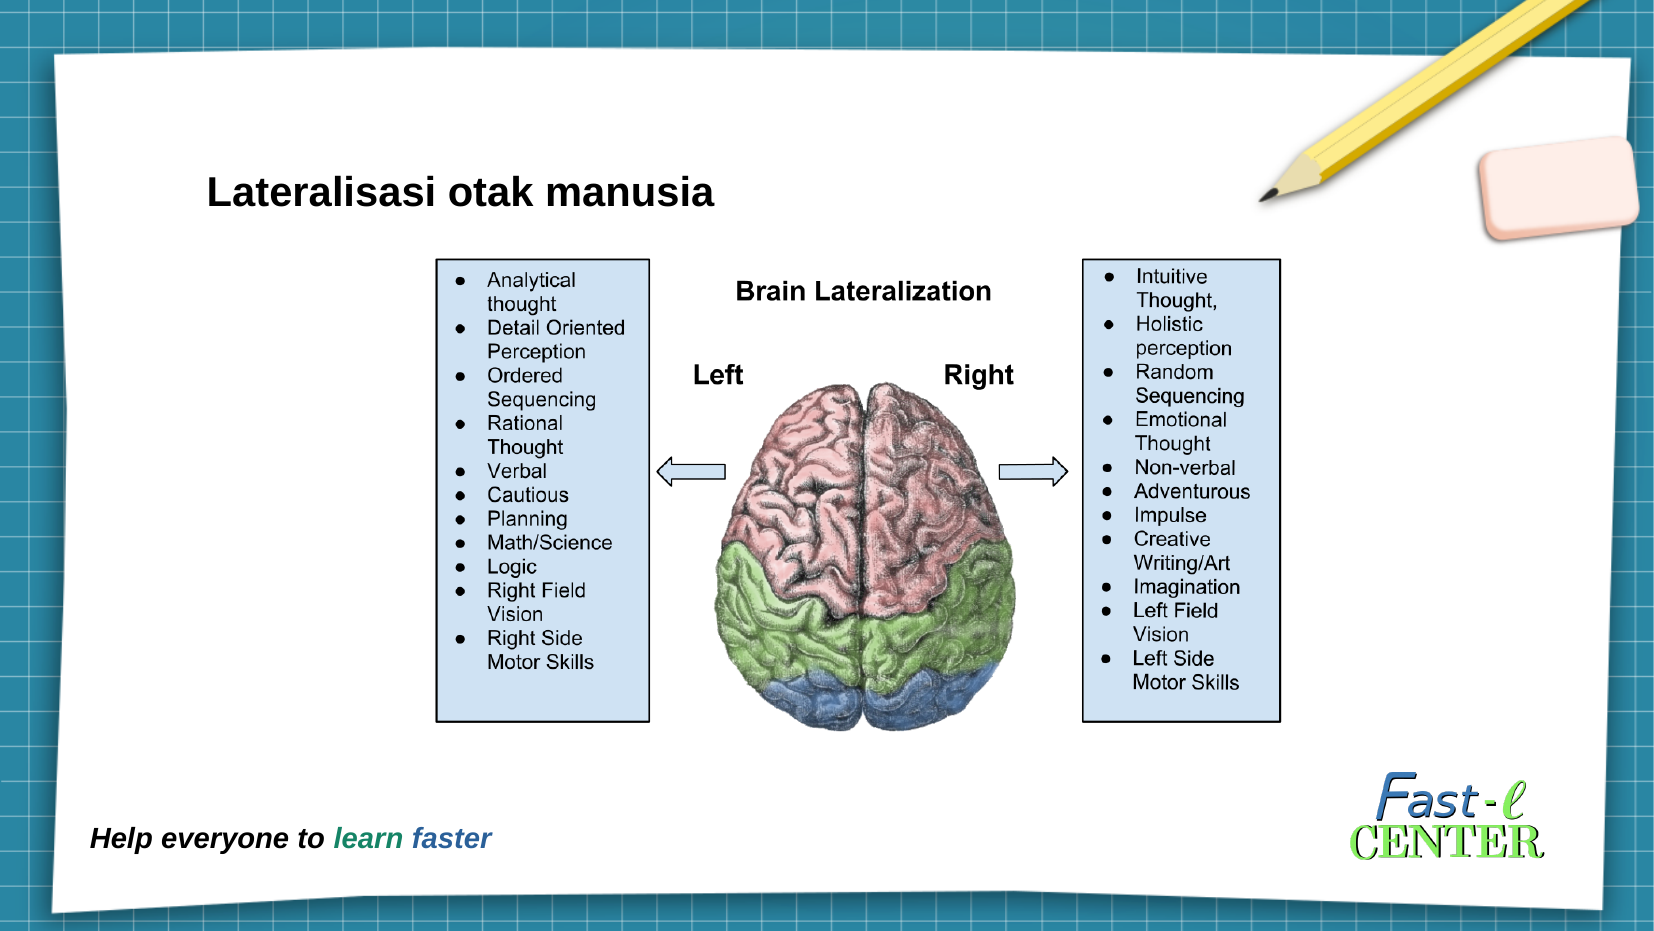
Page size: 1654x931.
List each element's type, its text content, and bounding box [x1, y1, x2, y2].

picture [0, 0, 1654, 931]
text_box Help everyone to learn faster [75, 814, 507, 863]
text_box Lateralisasi otak manusia [191, 160, 788, 226]
